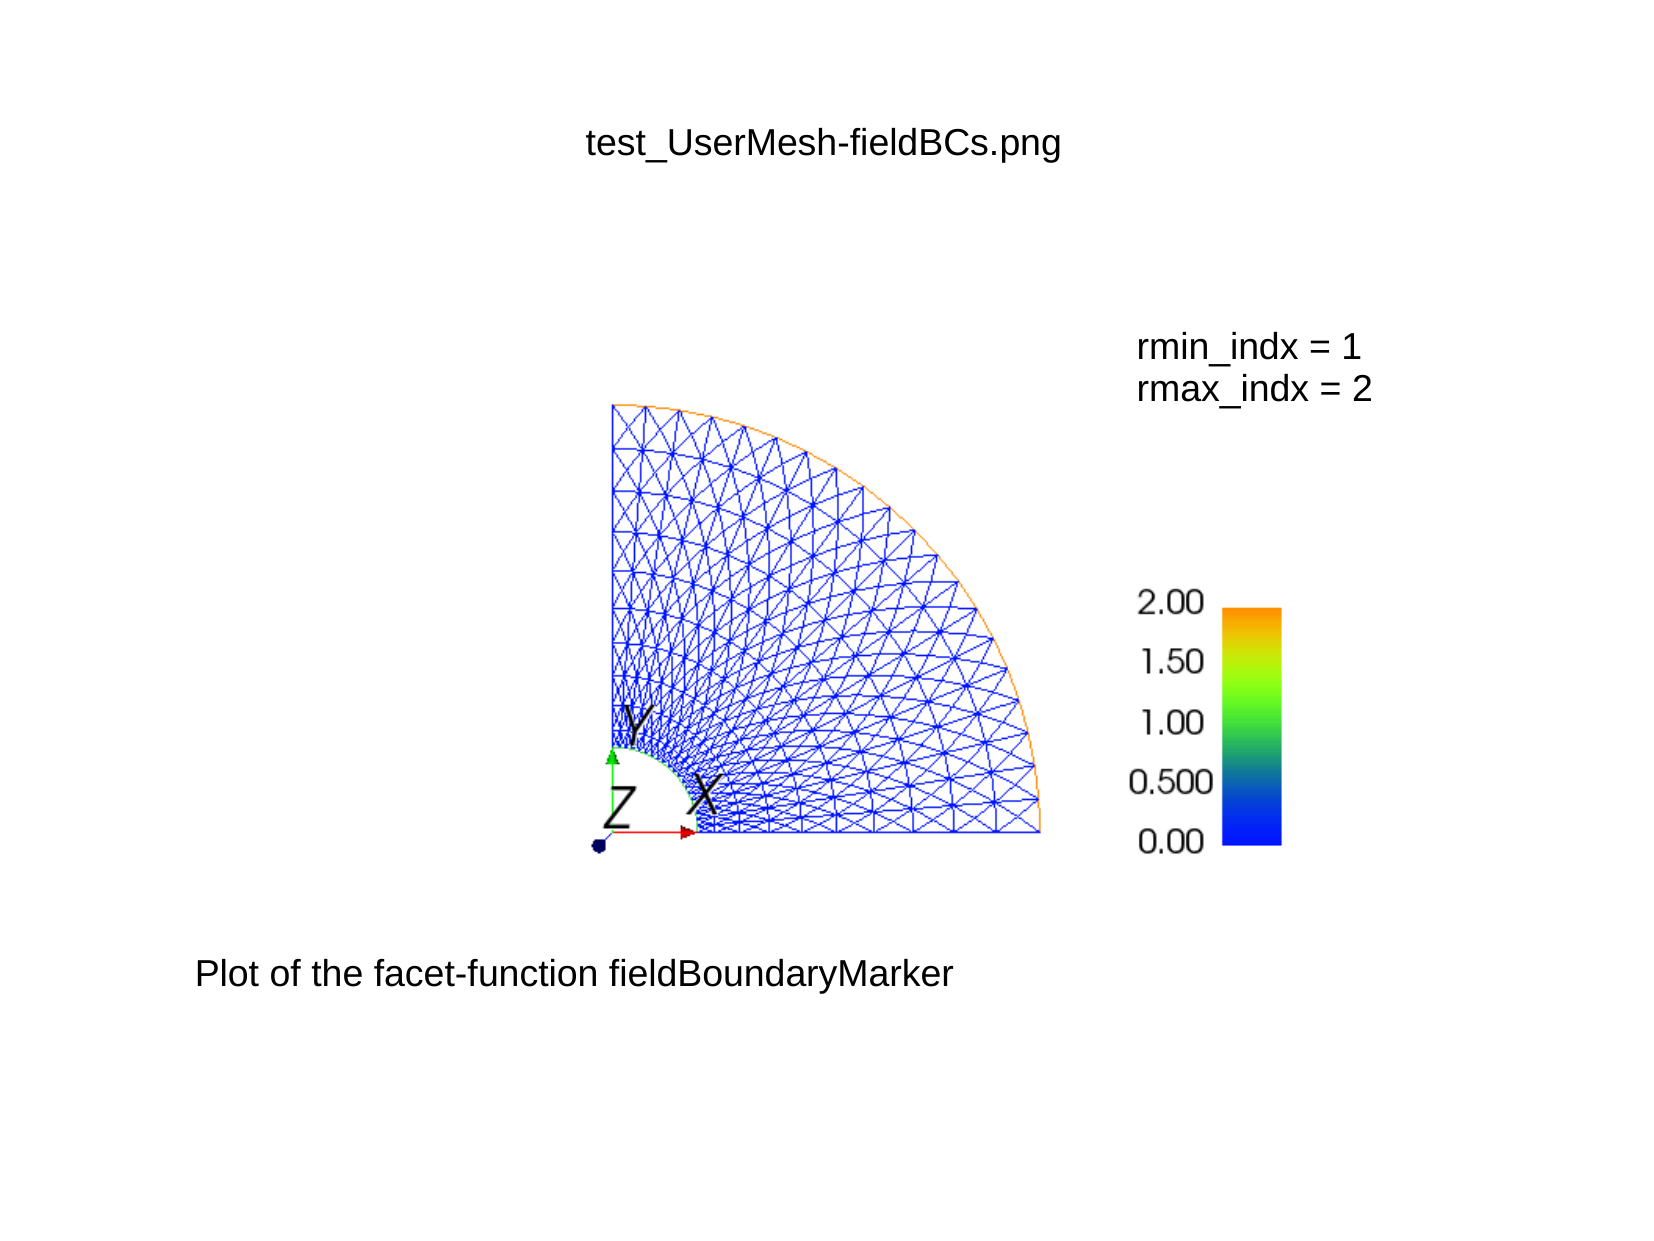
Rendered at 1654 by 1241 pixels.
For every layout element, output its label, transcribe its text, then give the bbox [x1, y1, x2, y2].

picture [357, 306, 1296, 932]
text_box test_UserMesh-fieldBCs.png [570, 114, 1111, 171]
text_box Plot of the facet-function fieldBoundaryMarker [180, 945, 976, 1044]
text_box rmin_indx = 1 rmax_indx = 2 [1037, 318, 1407, 421]
